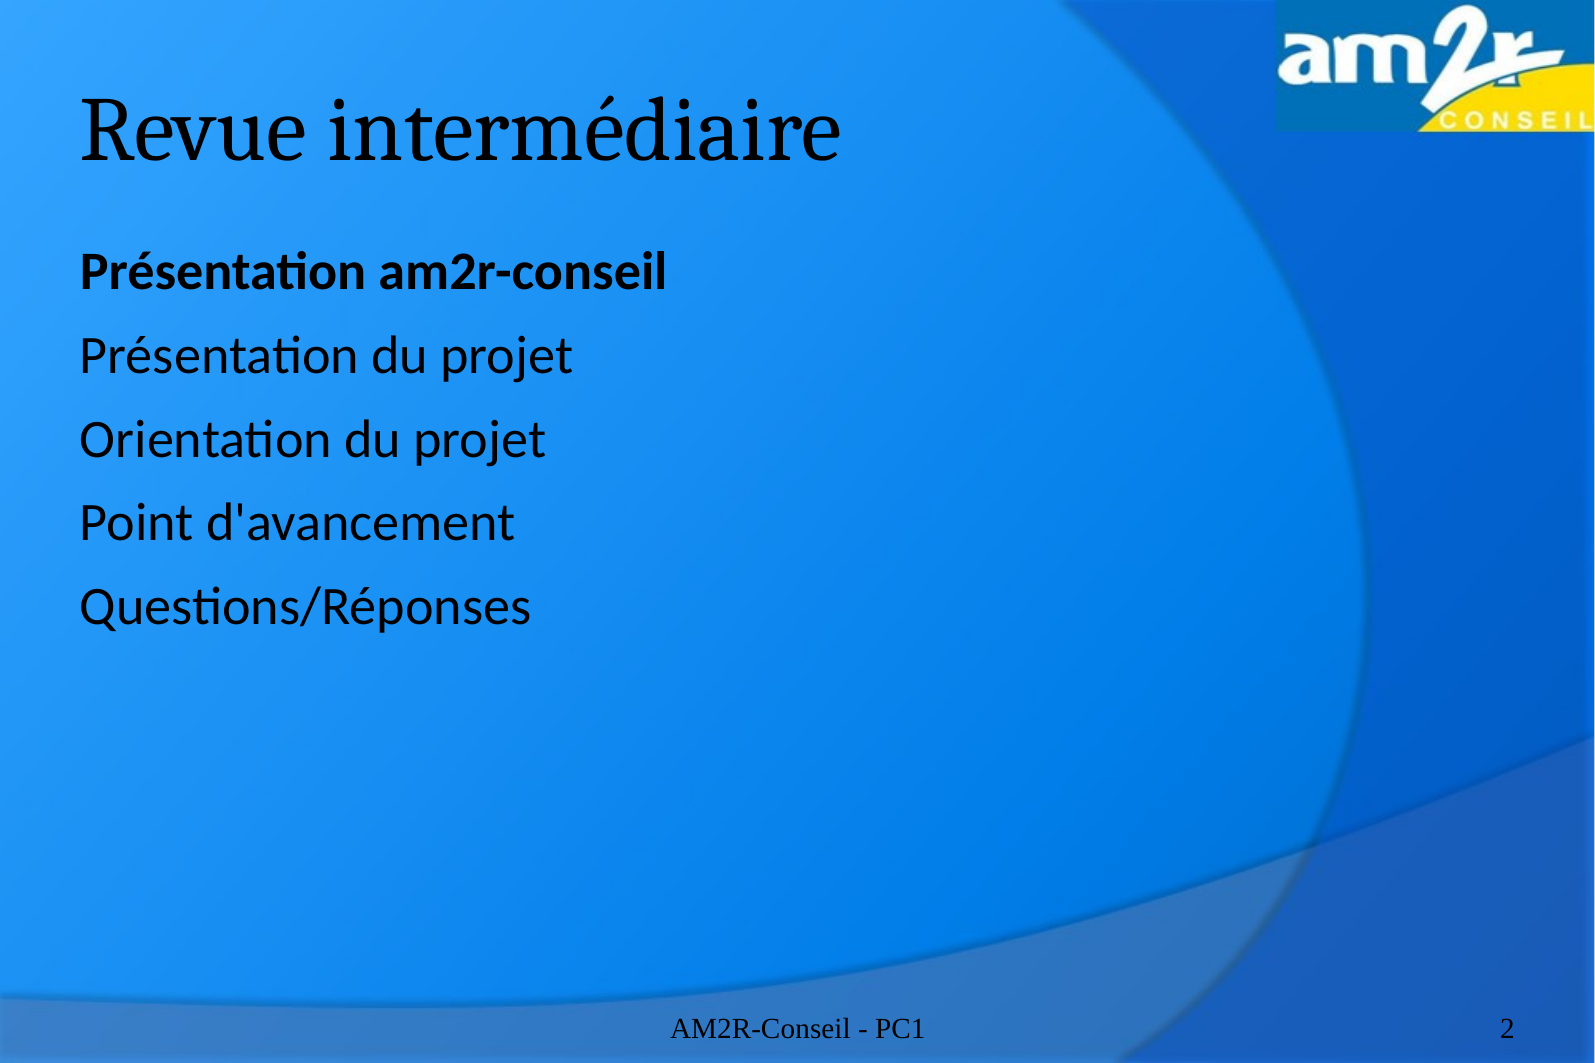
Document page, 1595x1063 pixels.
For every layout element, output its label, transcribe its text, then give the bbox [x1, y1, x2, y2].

picture [0, 0, 1595, 1063]
list Présentation am2r-conseil Présentation du projet Orientation du projet Point d'avancement Questions/Réponses [79, 248, 1515, 951]
title Revue intermédiaire [79, 42, 1253, 220]
